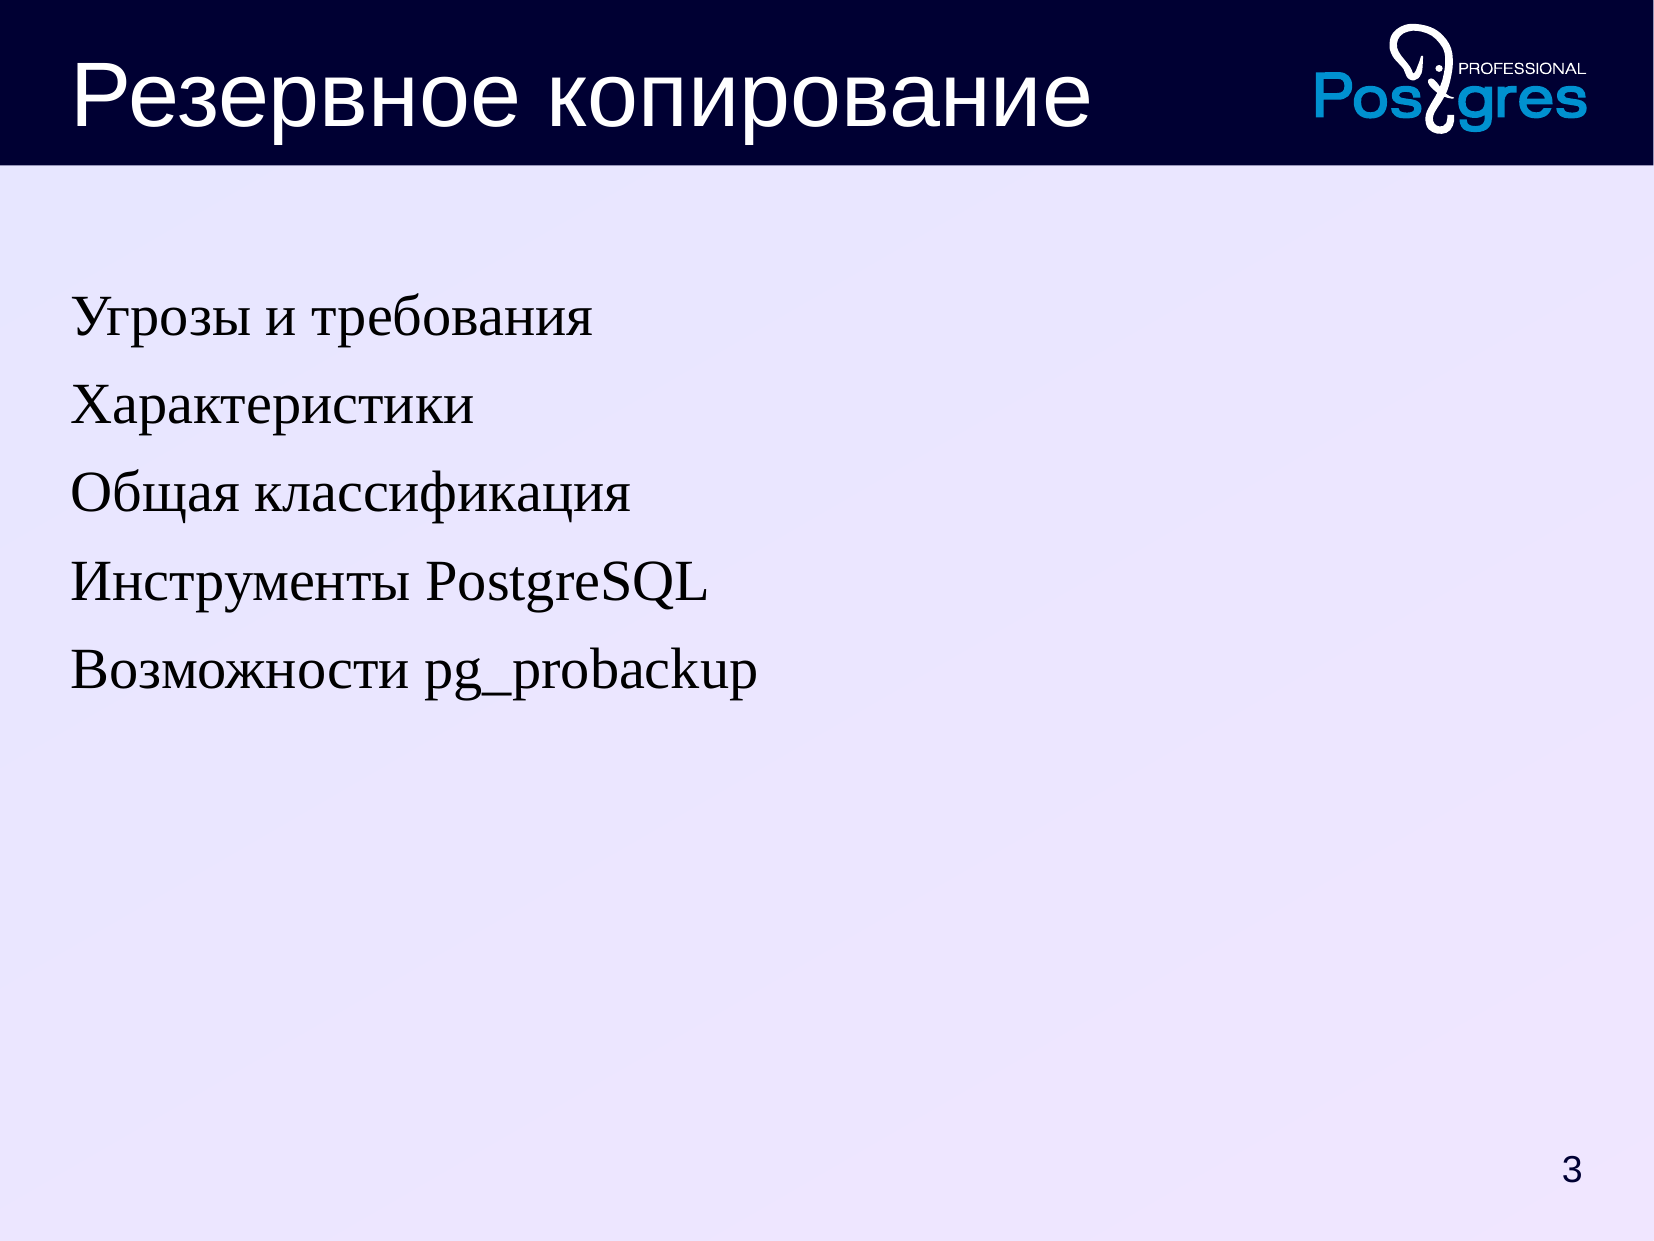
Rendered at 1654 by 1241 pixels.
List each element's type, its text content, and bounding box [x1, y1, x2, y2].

title Резервное копирование [70, 43, 1241, 147]
list Угрозы и требования Характеристики Общая классификация Инструменты PostgreSQL Возможности pg_probackup [70, 283, 1559, 1003]
